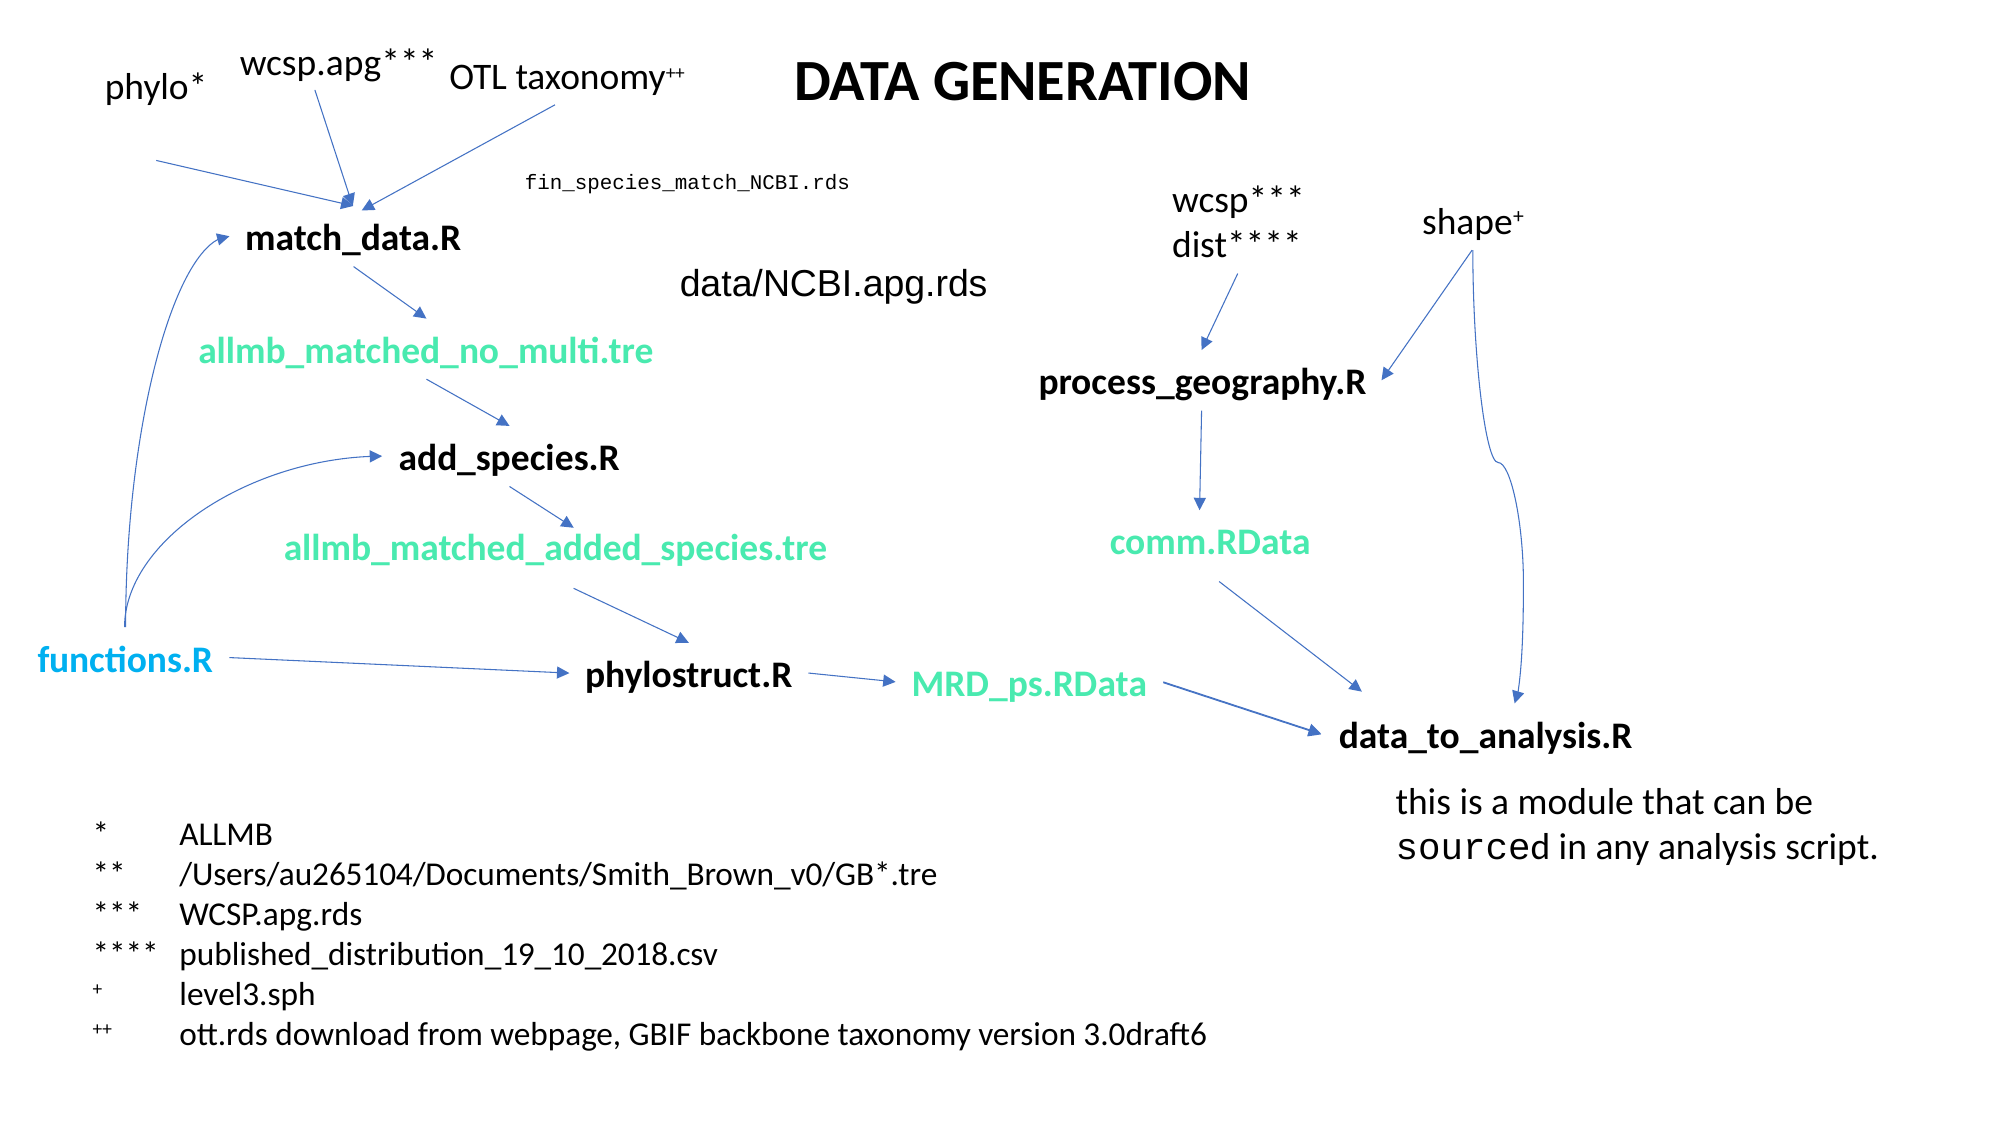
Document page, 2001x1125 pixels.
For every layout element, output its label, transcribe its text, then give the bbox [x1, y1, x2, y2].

text_box match_data.R [230, 205, 477, 266]
text_box data/NCBI.apg.rds [665, 254, 1021, 315]
text_box allmb_matched_no_multi.tre [183, 318, 670, 379]
text_box this is a module that can be sourced in any analysis script. [1380, 769, 1925, 875]
text_box DATA GENERATION [779, 34, 1266, 120]
text_box process_geography.R [1023, 349, 1382, 410]
text_box wcsp.apg*** [225, 30, 453, 90]
text_box data_to_analysis.R [1324, 703, 1648, 764]
text_box fin_species_match_NCBI.rds [510, 164, 865, 204]
text_box add_species.R [383, 425, 635, 486]
text_box allmb_matched_added_species.tre [269, 515, 843, 576]
text_box phylostruct.R [570, 642, 808, 703]
text_box comm.RData [1094, 510, 1326, 570]
text_box * ALLMB ** /Users/au265104/Documents/Smith_Brown_v0/GB*.tre *** WCSP.apg.rds **** published_distribution_19_10_2018.csv + level3.sph ++ ott.rds download from webpage, GBIF backbone taxonomy version 3.0draft6 [78, 805, 1224, 1060]
text_box wcsp*** dist**** [1157, 167, 1321, 273]
text_box MRD_ps.RData [896, 651, 1163, 712]
text_box OTL taxonomy++ [434, 44, 700, 105]
text_box phylo* [90, 54, 223, 115]
text_box shape+ [1407, 189, 1539, 250]
text_box functions.R [22, 627, 229, 688]
